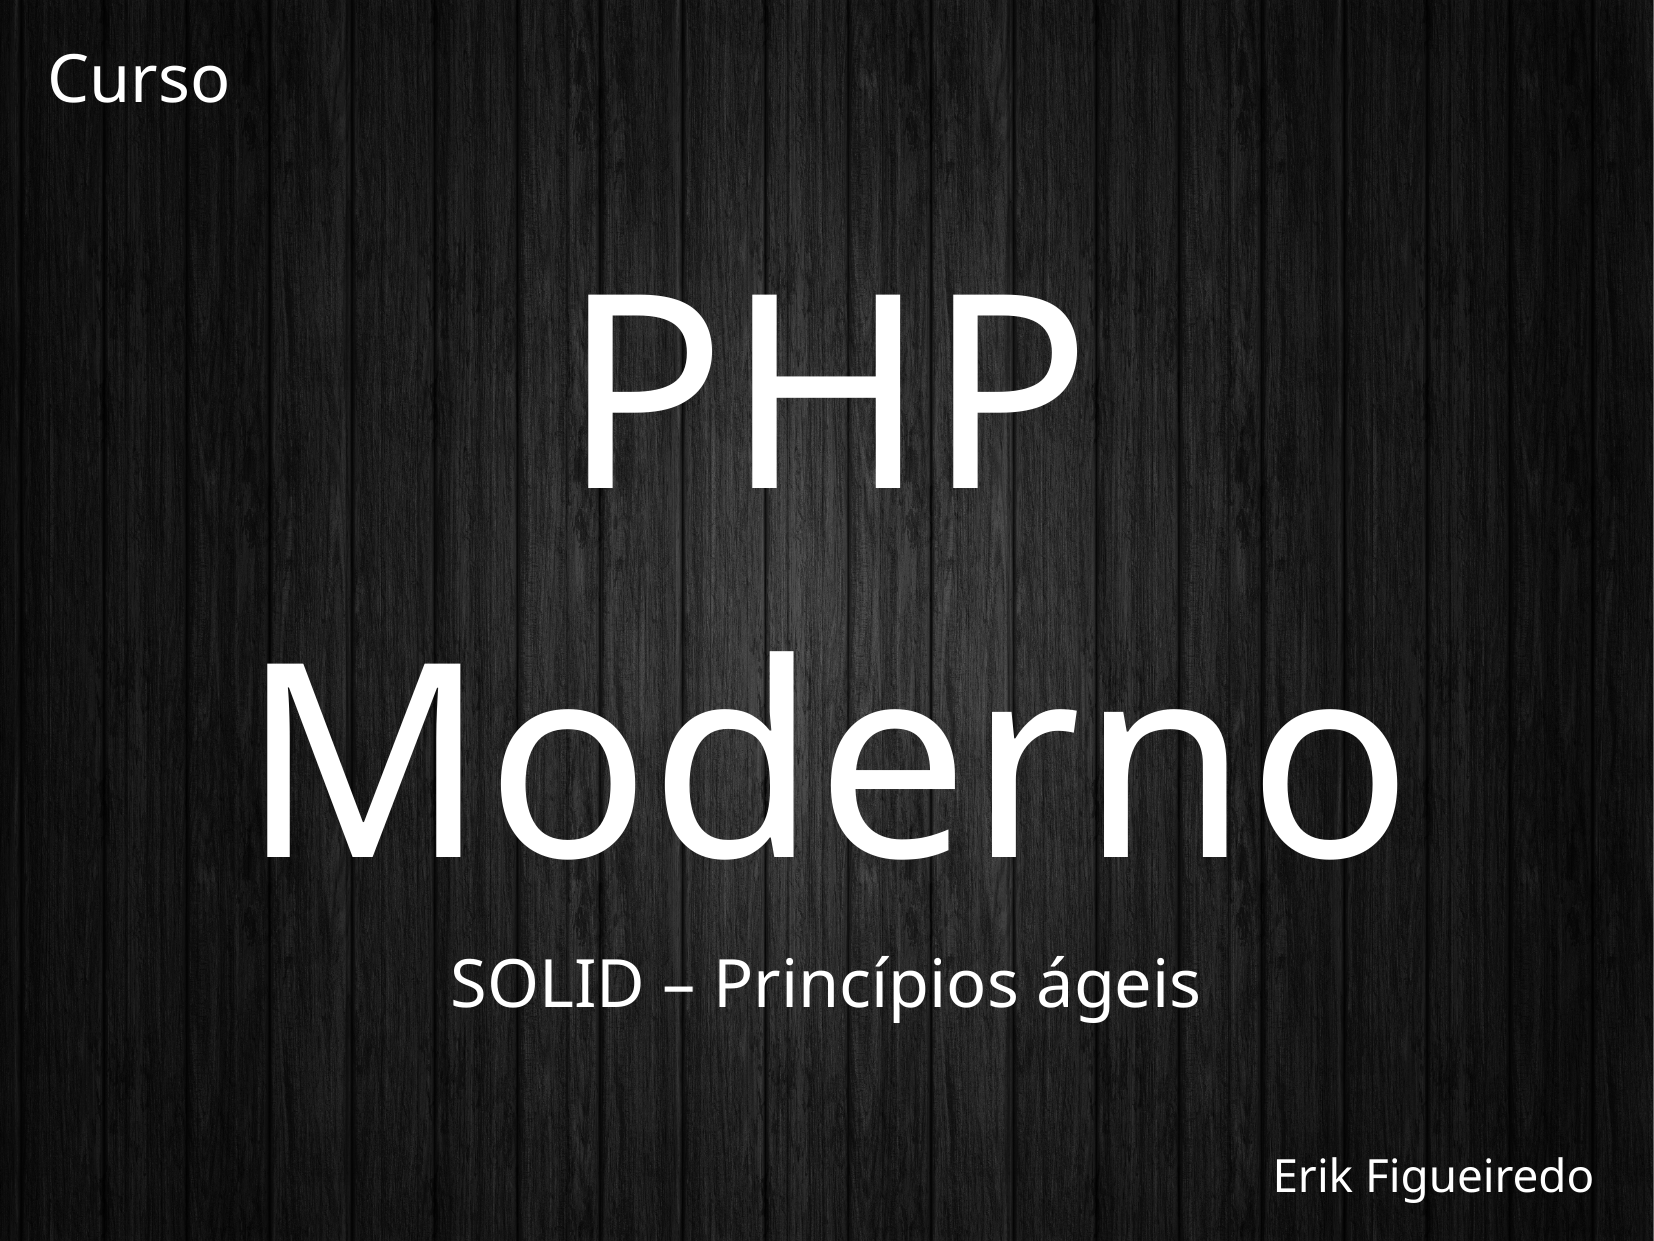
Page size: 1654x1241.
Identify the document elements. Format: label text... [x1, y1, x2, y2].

subtitle PHP Moderno SOLID – Princípios ágeis [82, 118, 1571, 1109]
picture [0, 0, 1654, 1241]
text_box Curso [47, 35, 1087, 119]
text_box Erik Figueiredo [767, 1133, 1595, 1217]
